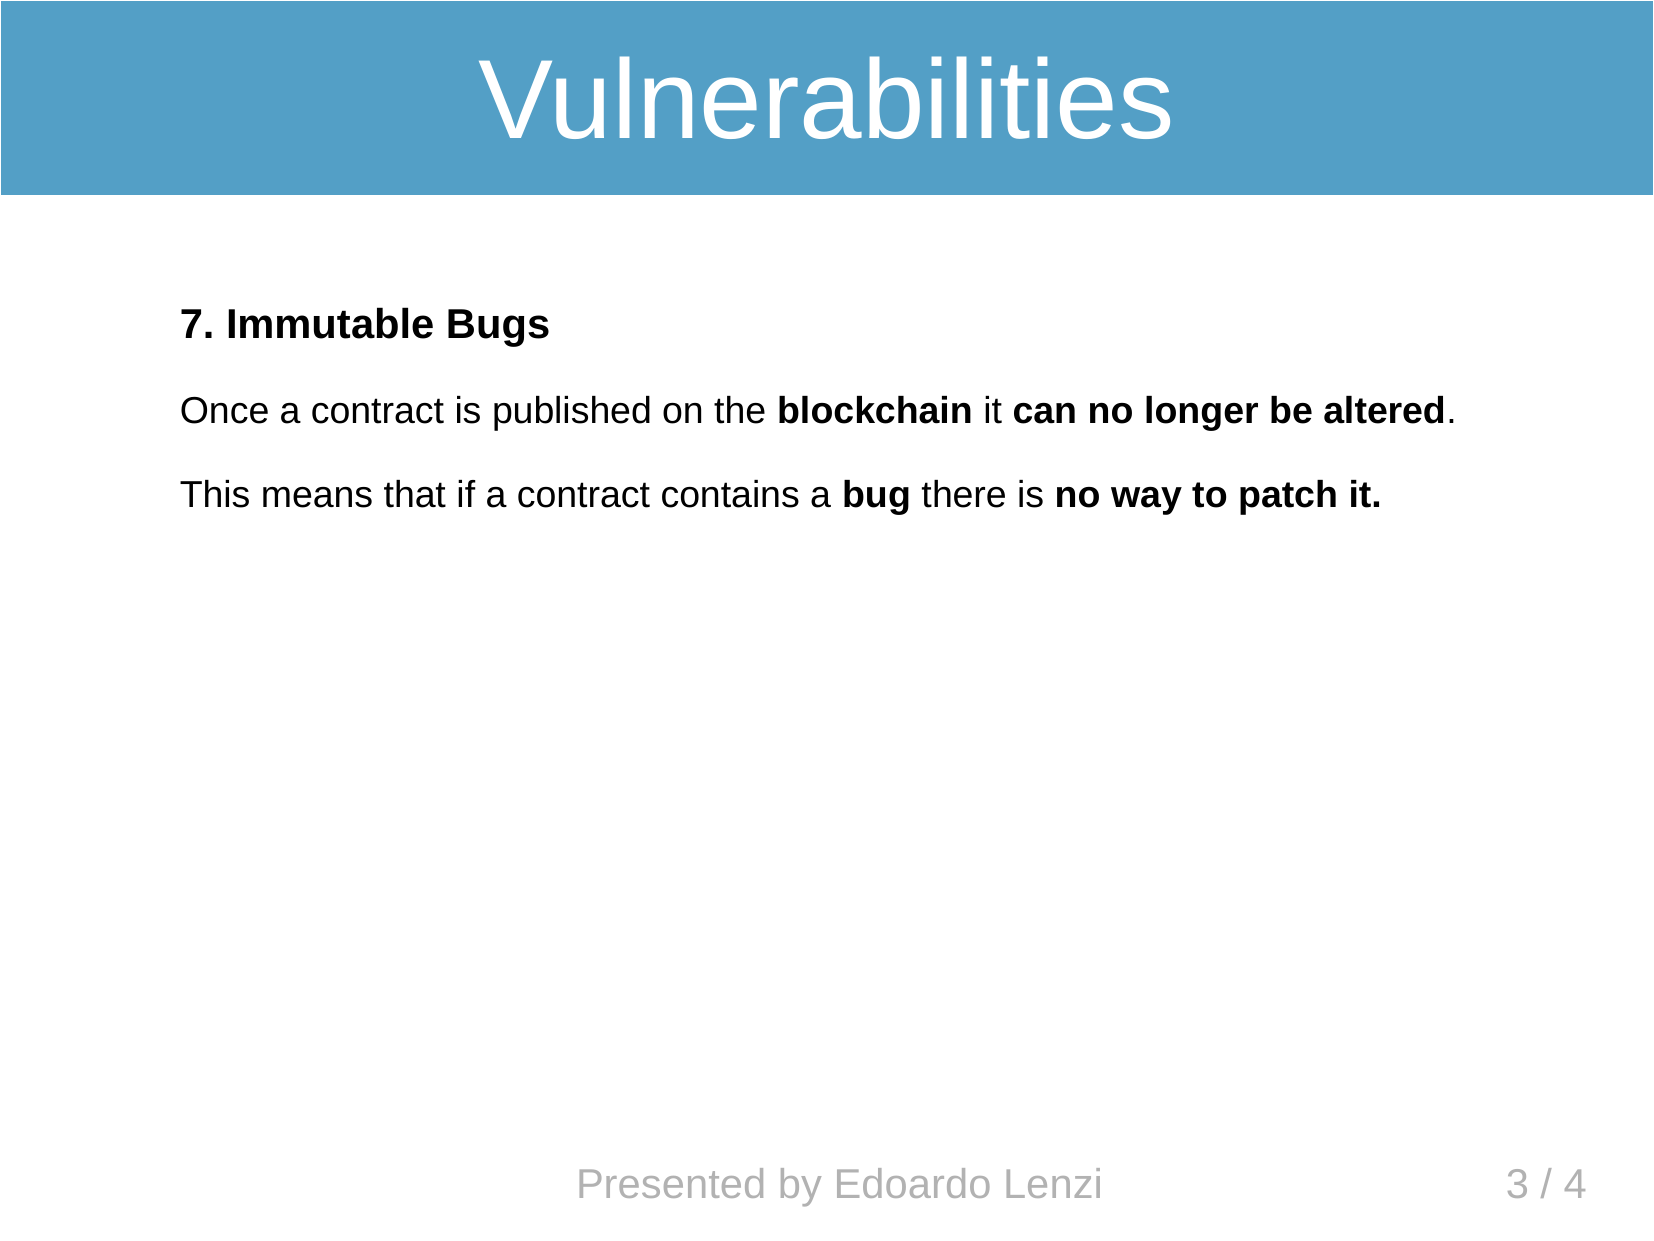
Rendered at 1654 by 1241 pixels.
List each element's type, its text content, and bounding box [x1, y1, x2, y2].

list Presented by Edoardo Lenzi 3 / 4 [505, 1160, 1654, 1241]
text_box [1571, 0, 1654, 196]
text_box [0, 0, 82, 196]
title Vulnerabilities [82, 0, 1571, 204]
text_box 7. Immutable Bugs Once a contract is published on the blockchain it can no longer be altered. This means that if a contract contains a bug there is no way to patch it. [165, 293, 1501, 1107]
